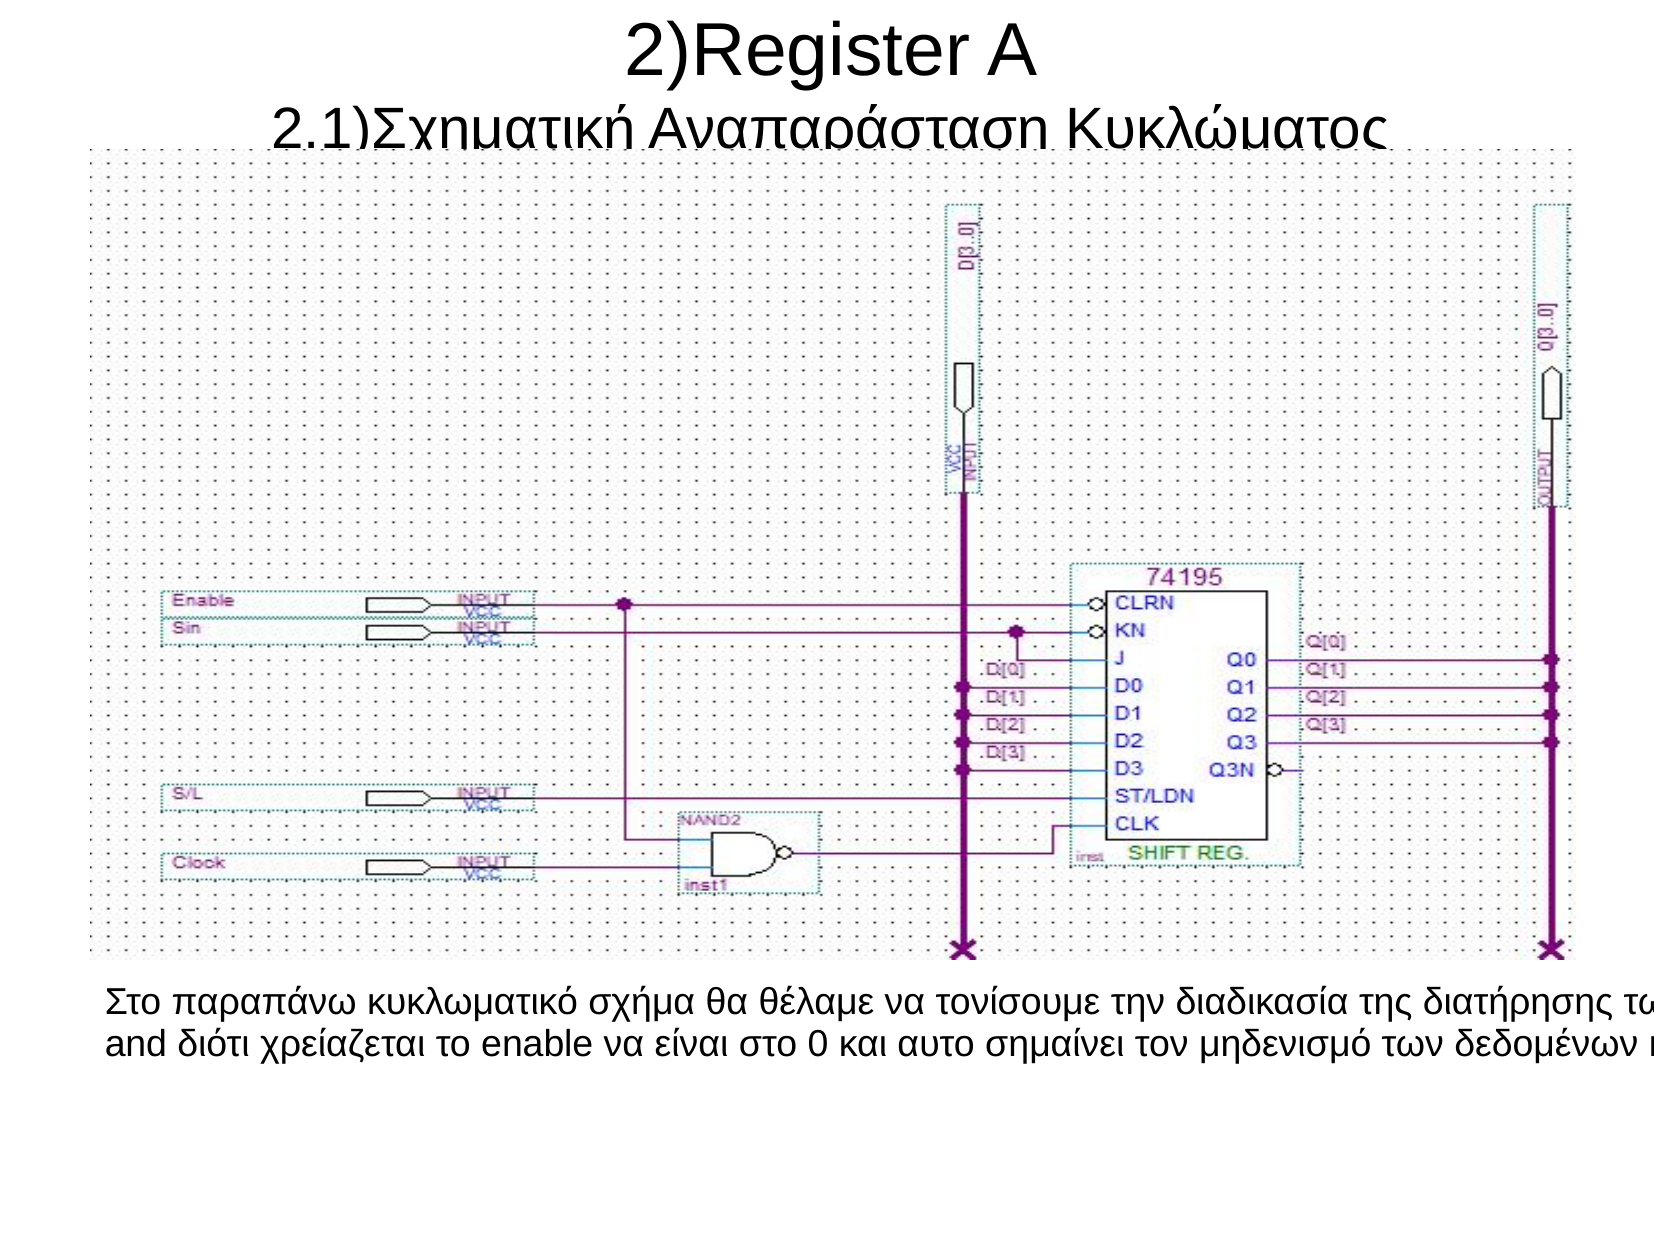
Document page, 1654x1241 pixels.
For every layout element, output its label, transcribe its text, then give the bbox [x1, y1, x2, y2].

title 2)Register A 2.1)Σχηματική Αναπαράσταση Κυκλώματος [86, 0, 1576, 252]
picture [90, 150, 1576, 961]
text_box Στο παραπάνω κυκλωματικό σχήμα θα θέλαμε να τονίσουμε την διαδικασία της διατήρησης των δεδομένων.Αυτό που κάνουμε είναι να συνδέουμε το σήμα Enable με το σήμα Clock σε μία πύλη nand με στόχο το εξής:όταν δώσουμε στο σήμα Enable την μονάδα και στο σήμα Clock το 1 να γίνεται διατήρηση των δεδομένων.Δεν χρησιμοποιούμε την πύλη and διότι χρείαζεται το enable να είναι στο 0 και αυτο σημαίνει τον μηδενισμό των δεδομένων και αυτό θέλουμε να το αποφύγουμε. [90, 973, 1591, 1241]
